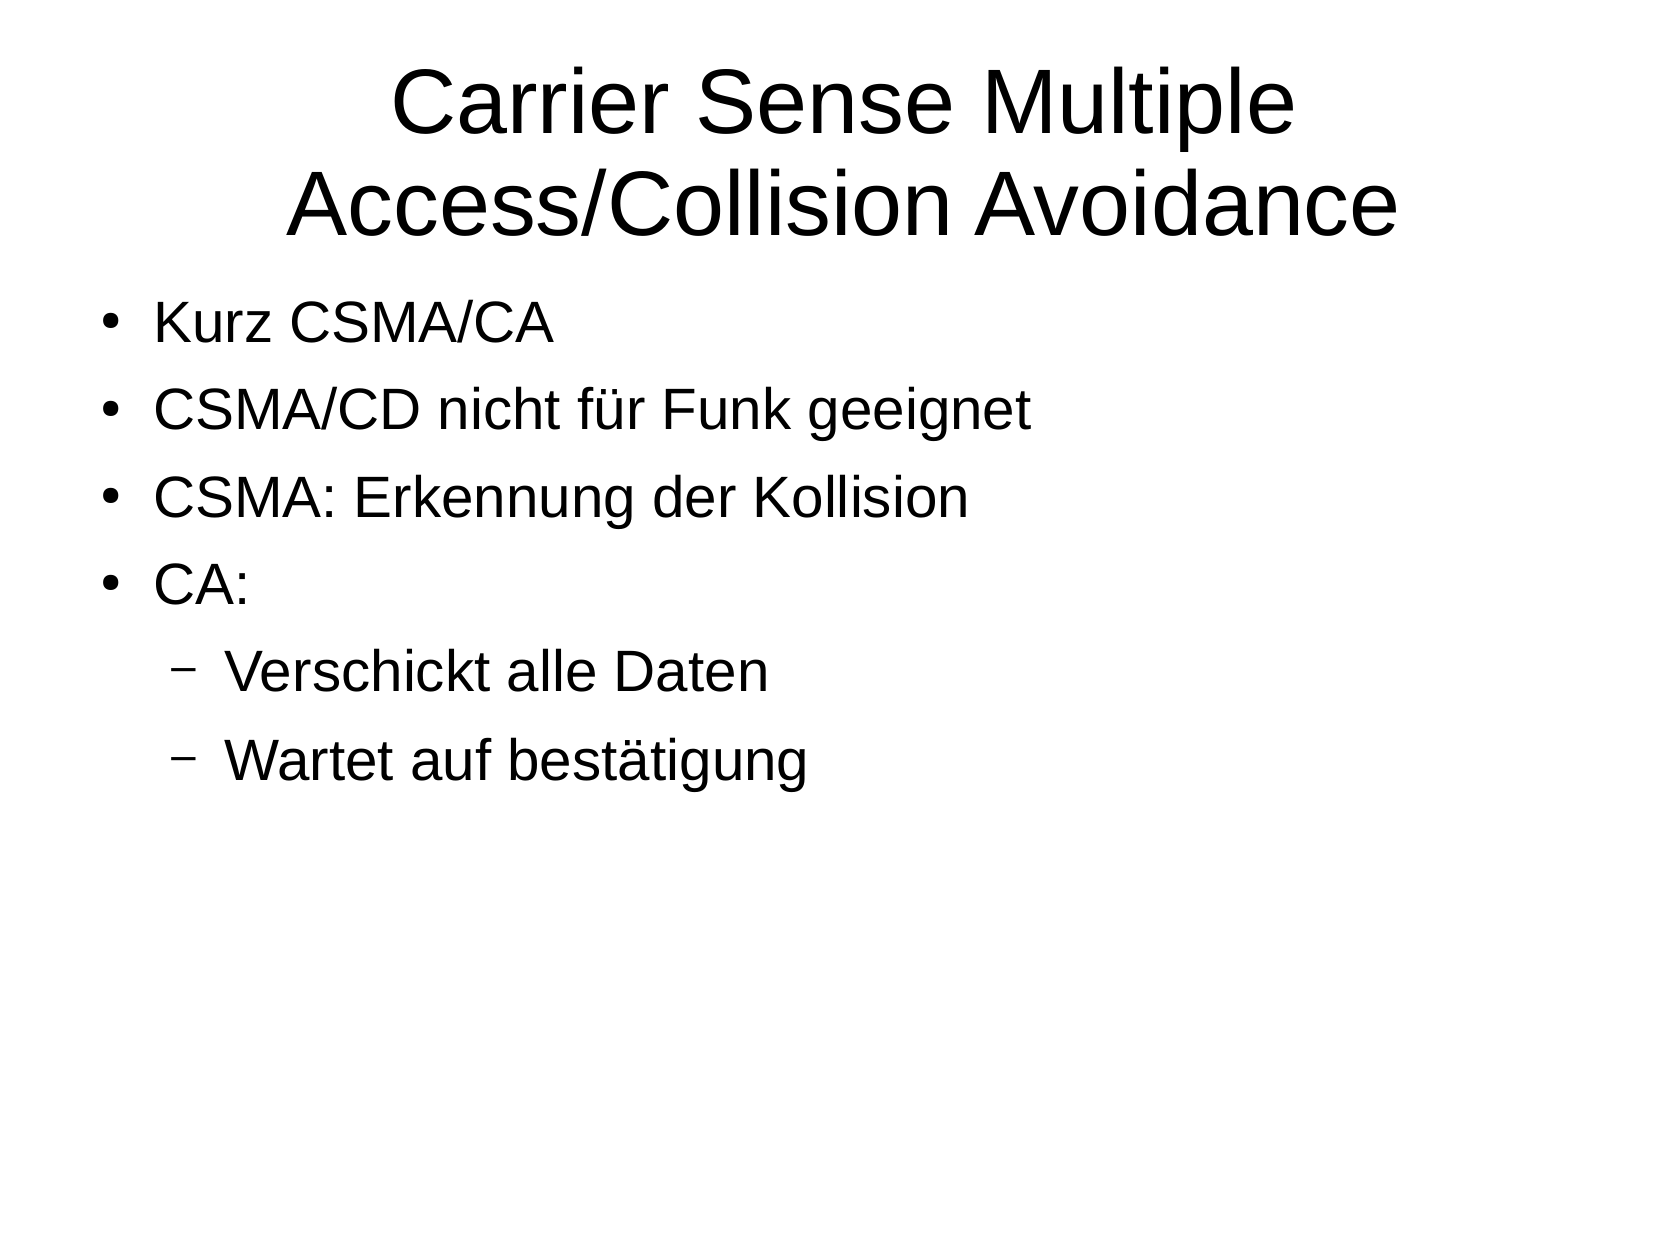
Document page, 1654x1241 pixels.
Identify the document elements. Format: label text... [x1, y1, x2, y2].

title Carrier Sense Multiple Access/Collision Avoidance [82, 49, 1571, 257]
list Kurz CSMA/CA CSMA/CD nicht für Funk geeignet CSMA: Erkennung der Kollision CA: Verschickt alle Daten Wartet auf bestätigung [82, 290, 1571, 1010]
